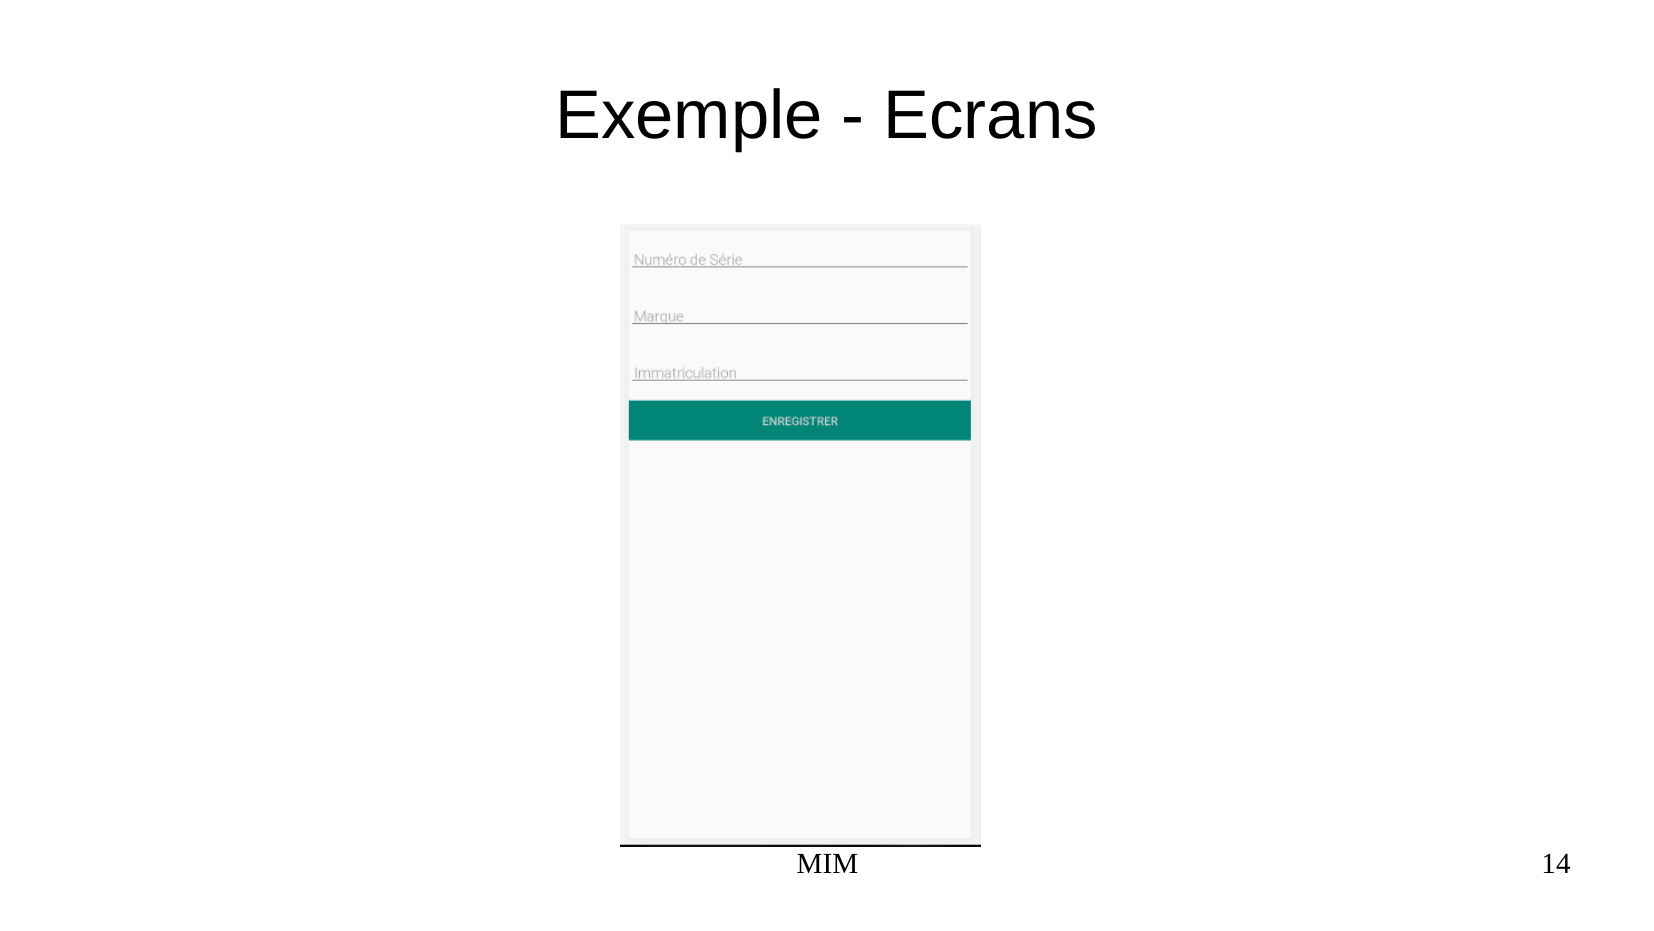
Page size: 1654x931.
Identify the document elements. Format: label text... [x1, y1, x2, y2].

title Exemple - Ecrans [82, 37, 1571, 193]
picture [620, 224, 981, 847]
